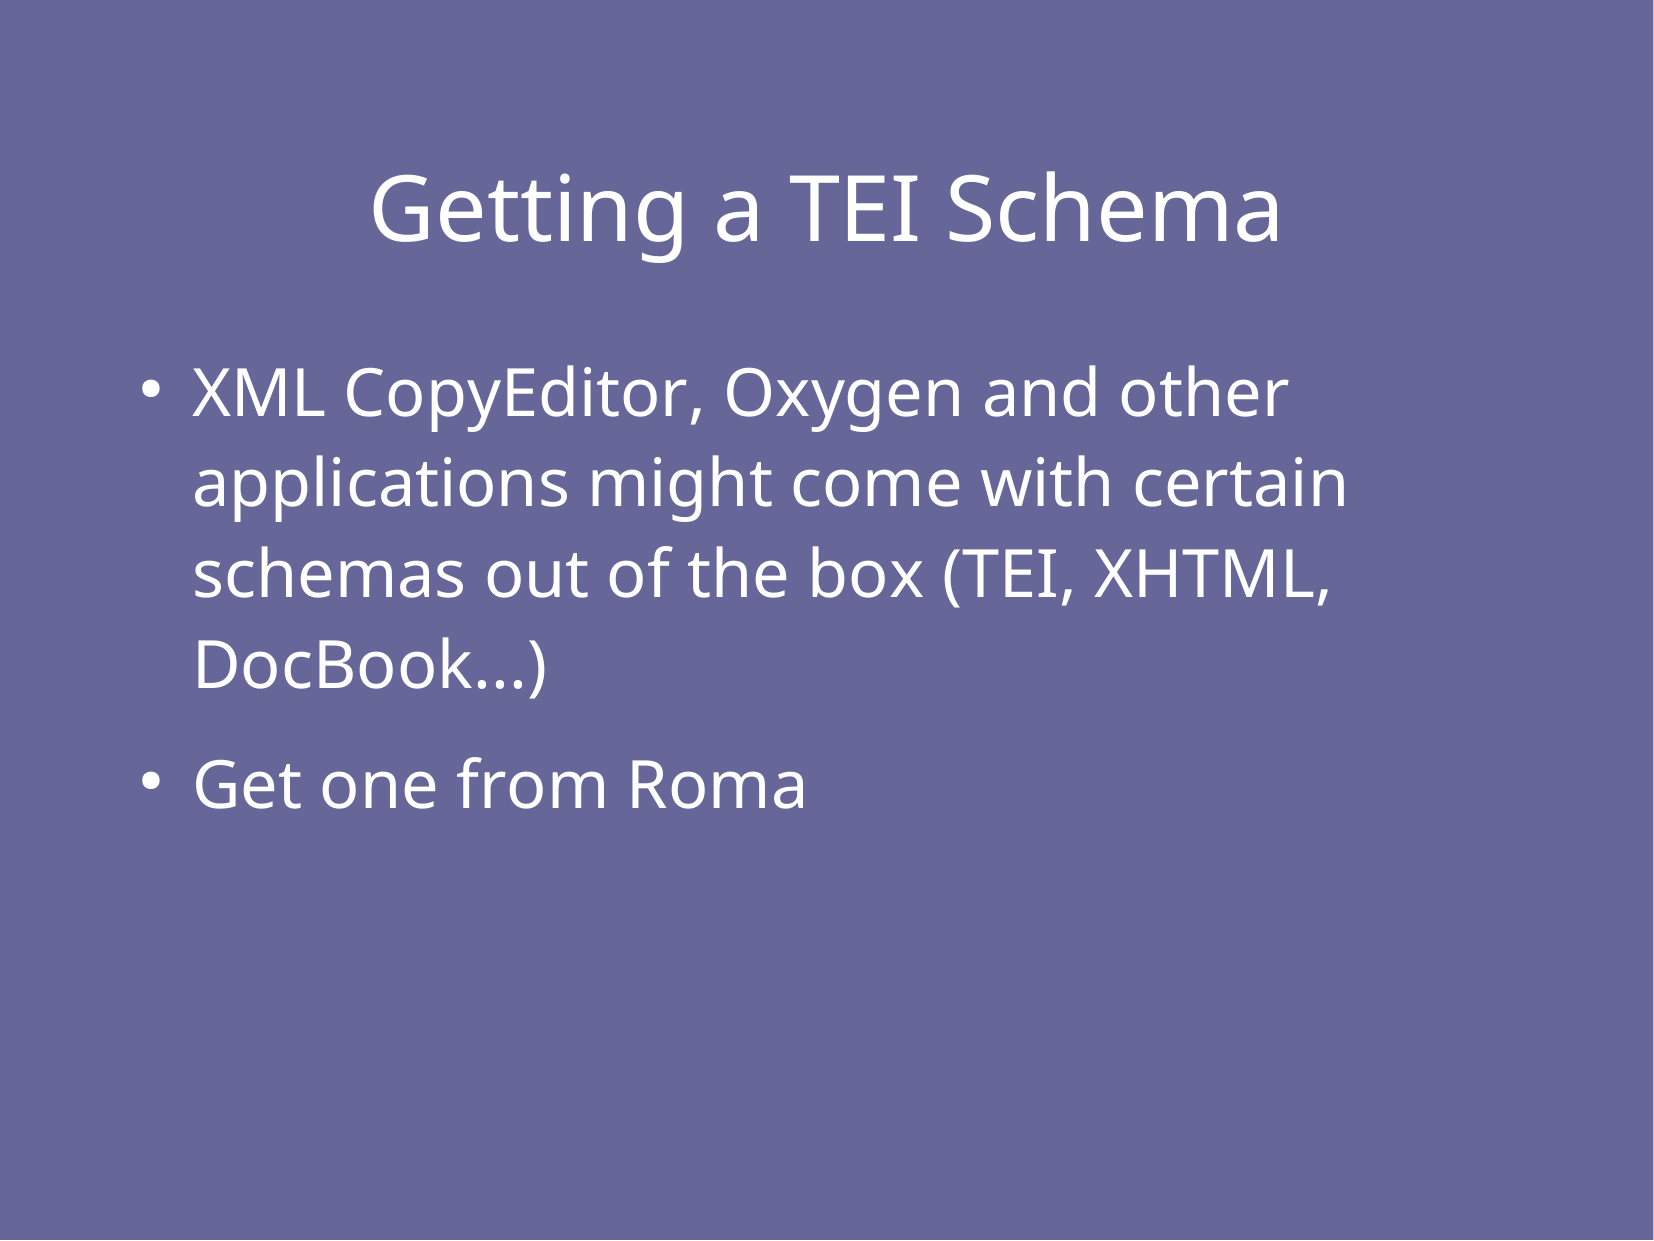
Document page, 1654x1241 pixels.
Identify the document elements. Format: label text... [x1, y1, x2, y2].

title Getting a TEI Schema [121, 102, 1534, 310]
list XML CopyEditor, Oxygen and other applications might come with certain schemas out of the box (TEI, XHTML, DocBook...) Get one from Roma [121, 344, 1534, 1127]
